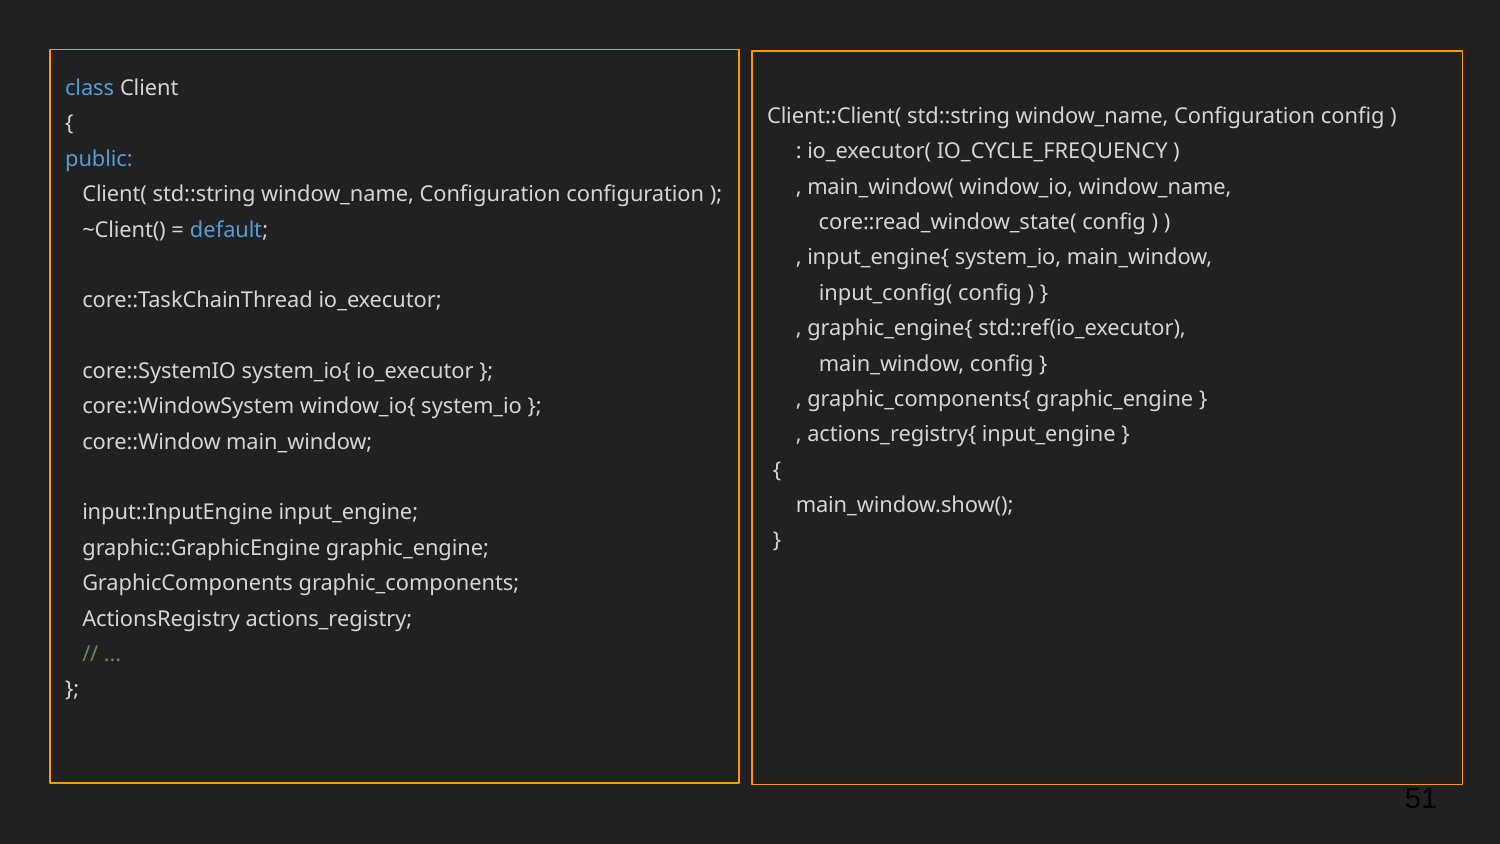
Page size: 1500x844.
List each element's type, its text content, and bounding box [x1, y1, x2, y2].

list Client::Client( std::string window_name, Configuration config ) : io_executor( IO_CYCLE_FREQUENCY ) , main_window( window_io, window_name, core::read_window_state( config ) ) , input_engine{ system_io, main_window, input_config( config ) } , graphic_engine{ std::ref(io_executor), main_window, config } , graphic_components{ graphic_engine } , actions_registry{ input_engine } { main_window.show(); } [752, 51, 1463, 785]
slide_number <number> [1389, 764, 1480, 830]
list class Client { public: Client( std::string window_name, Configuration configuration ); ~Client() = default; core::TaskChainThread io_executor; core::SystemIO system_io{ io_executor }; core::WindowSystem window_io{ system_io }; core::Window main_window; input::InputEngine input_engine; graphic::GraphicEngine graphic_engine; GraphicComponents graphic_components; ActionsRegistry actions_registry; // ... }; [50, 49, 740, 783]
